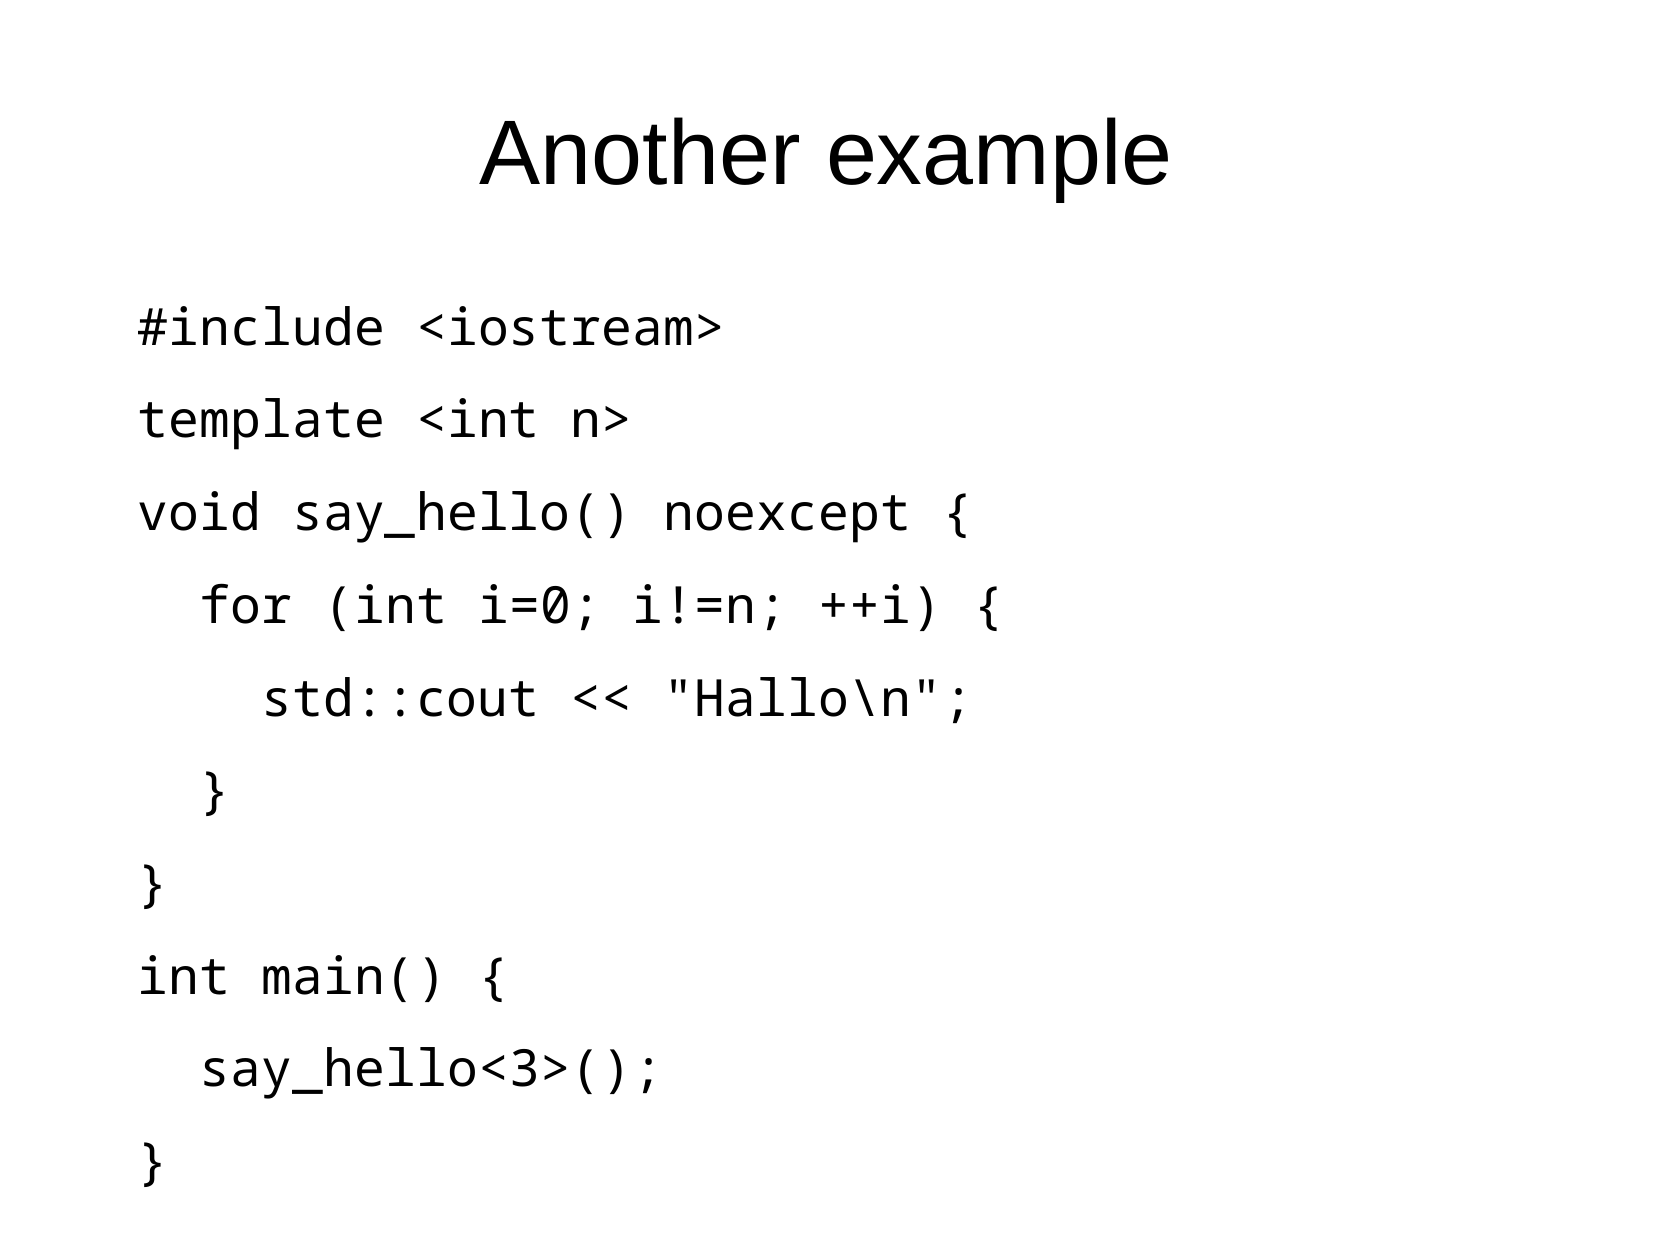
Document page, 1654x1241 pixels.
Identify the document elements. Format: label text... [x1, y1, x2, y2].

title Another example [82, 49, 1571, 257]
list #include <iostream> template <int n> void say_hello() noexcept { for (int i=0; i!=n; ++i) { std::cout << "Hallo\n"; } } int main() { say_hello<3>(); } [82, 290, 1571, 1201]
